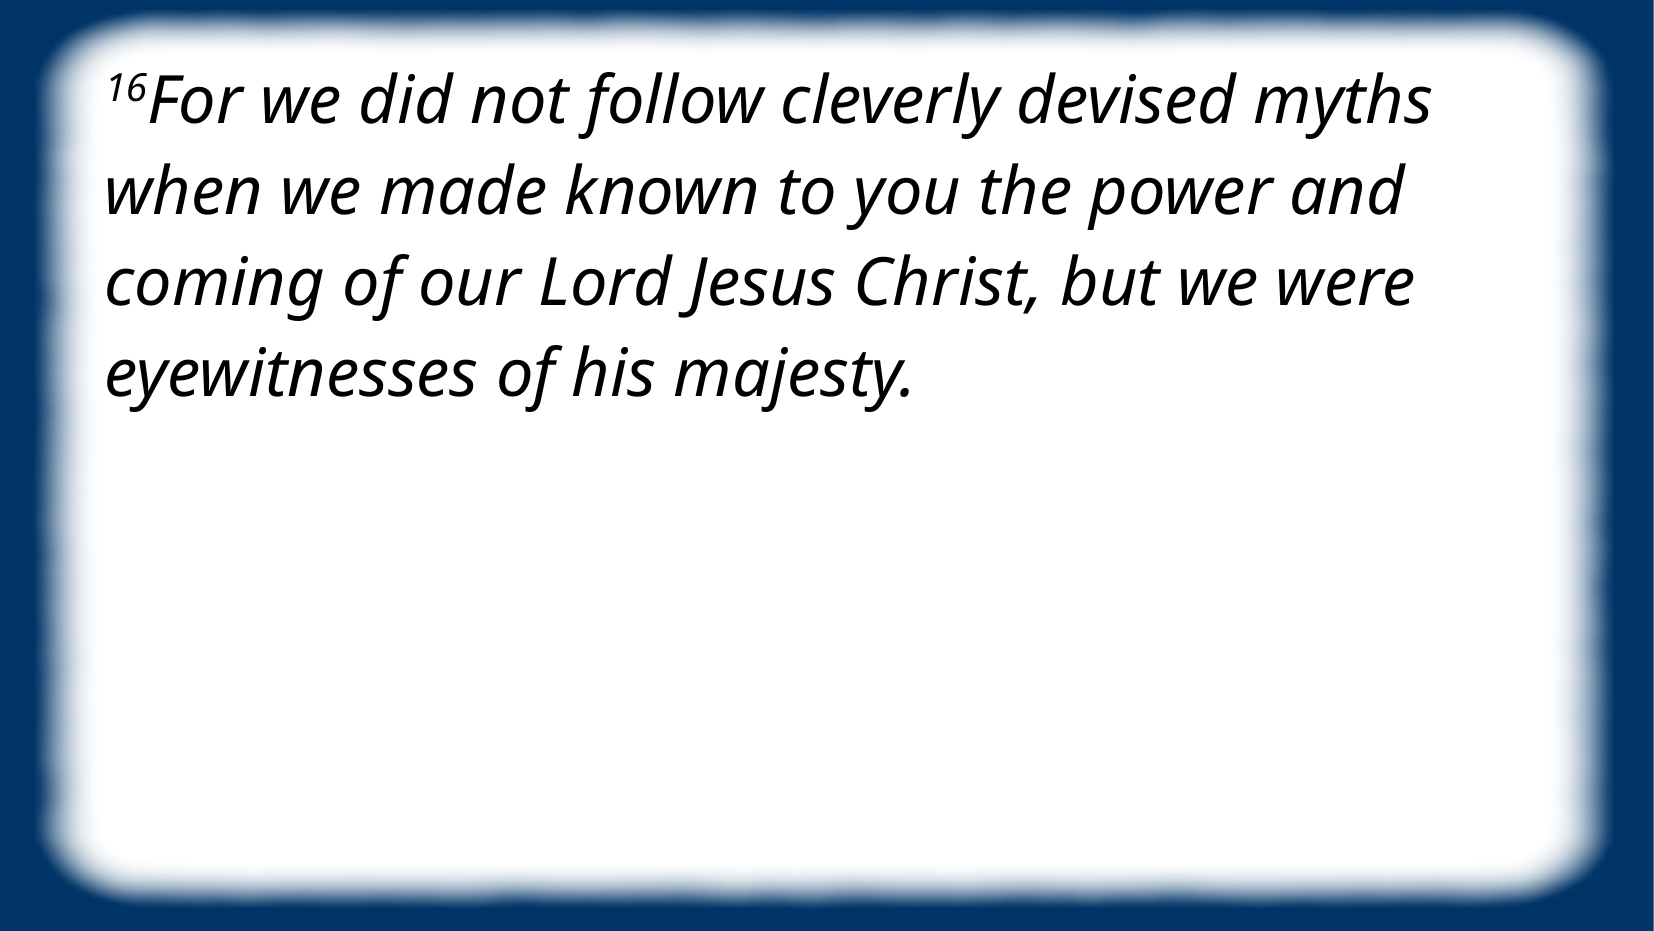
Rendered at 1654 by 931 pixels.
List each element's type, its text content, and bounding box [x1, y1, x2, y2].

picture [0, 0, 1654, 931]
text_box 16For we did not follow cleverly devised myths when we made known to you the power and coming of our Lord Jesus Christ, but we were eyewitnesses of his majesty. [90, 45, 1561, 415]
